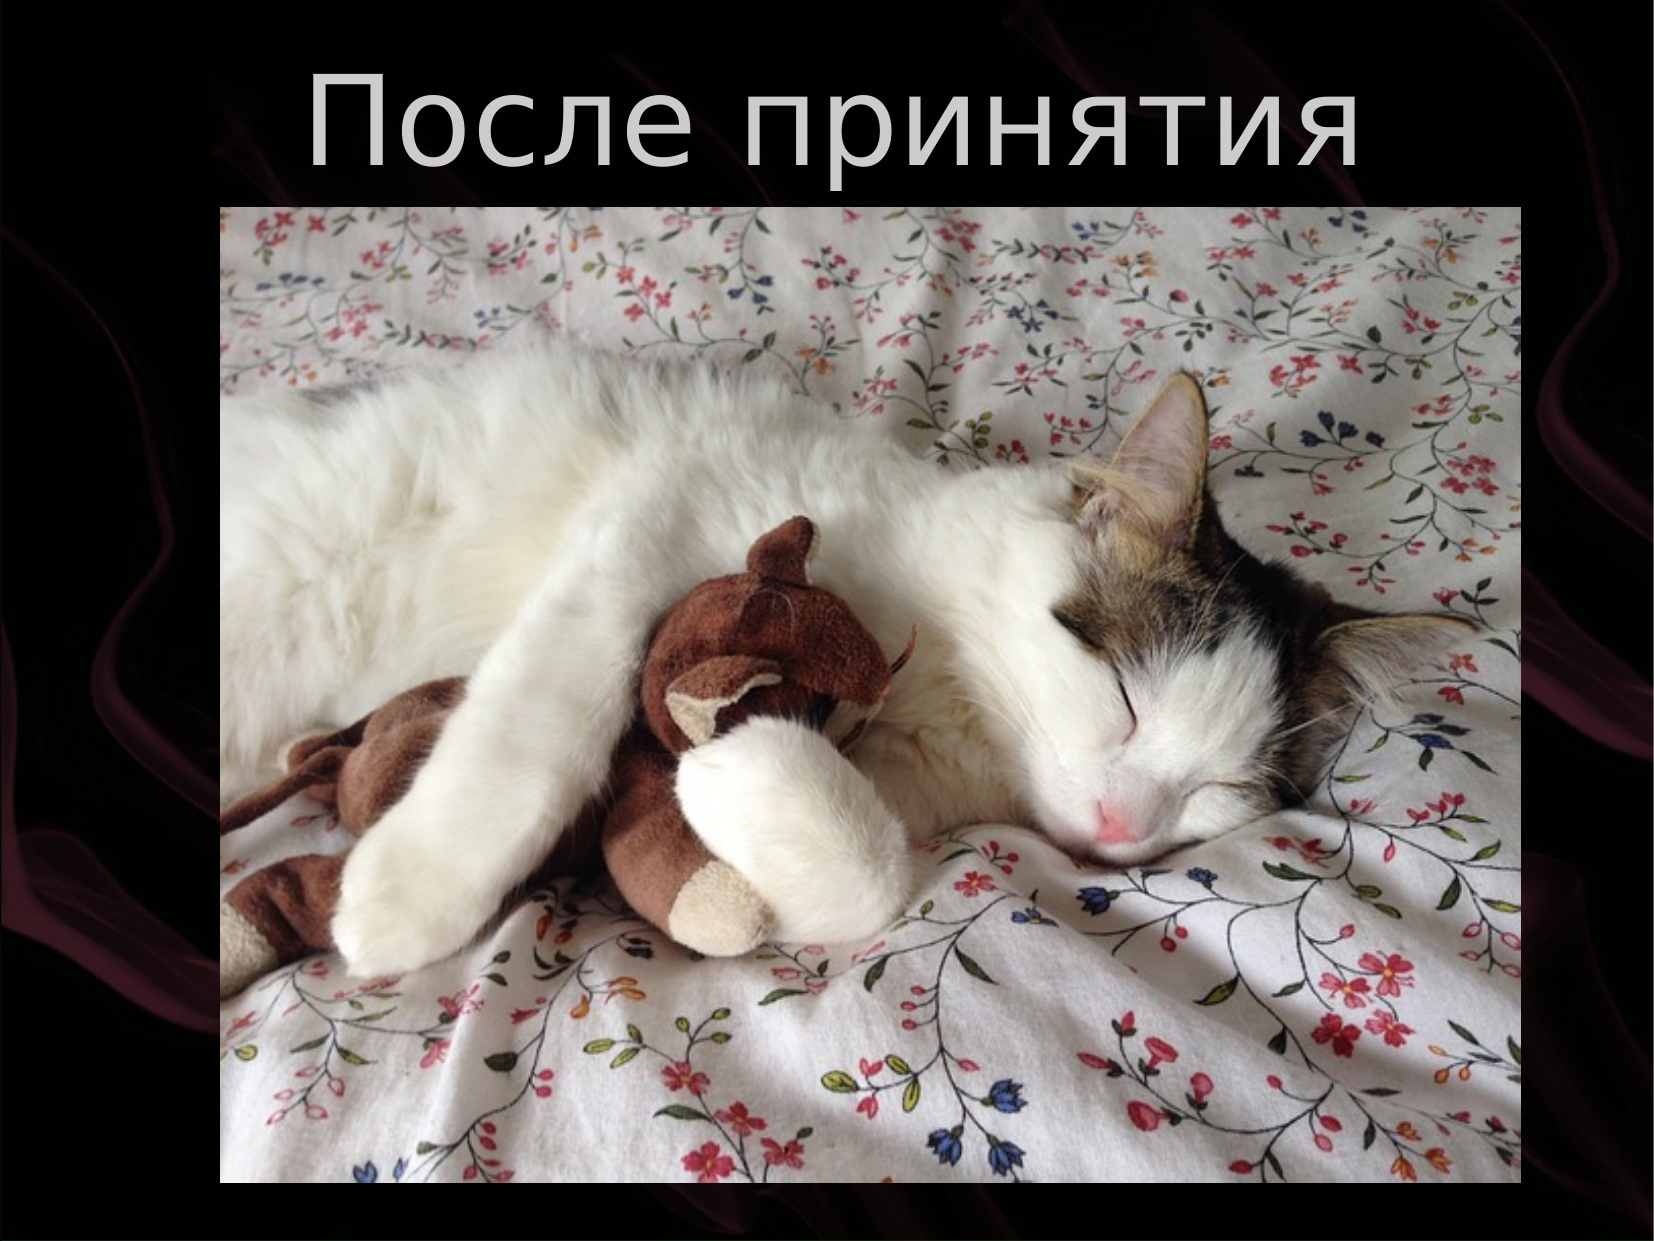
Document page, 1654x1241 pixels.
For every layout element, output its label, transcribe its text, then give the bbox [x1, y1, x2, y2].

picture [0, 0, 1654, 1241]
title После принятия [90, 45, 1579, 200]
